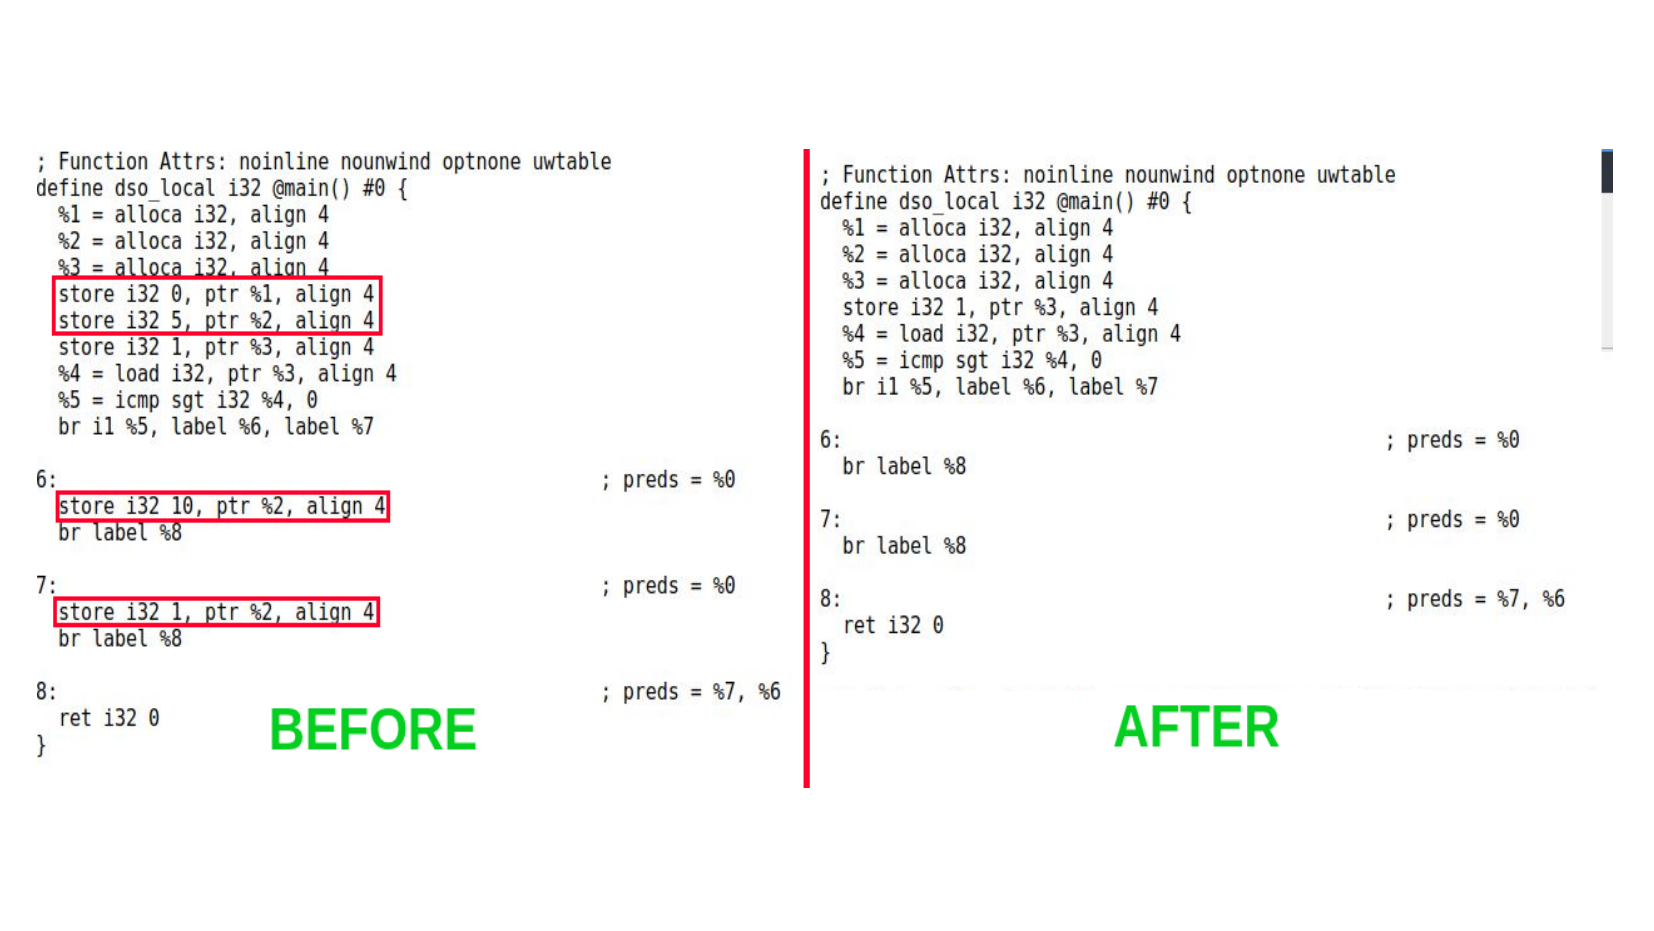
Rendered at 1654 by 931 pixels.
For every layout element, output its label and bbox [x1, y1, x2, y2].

picture [37, 149, 1613, 788]
